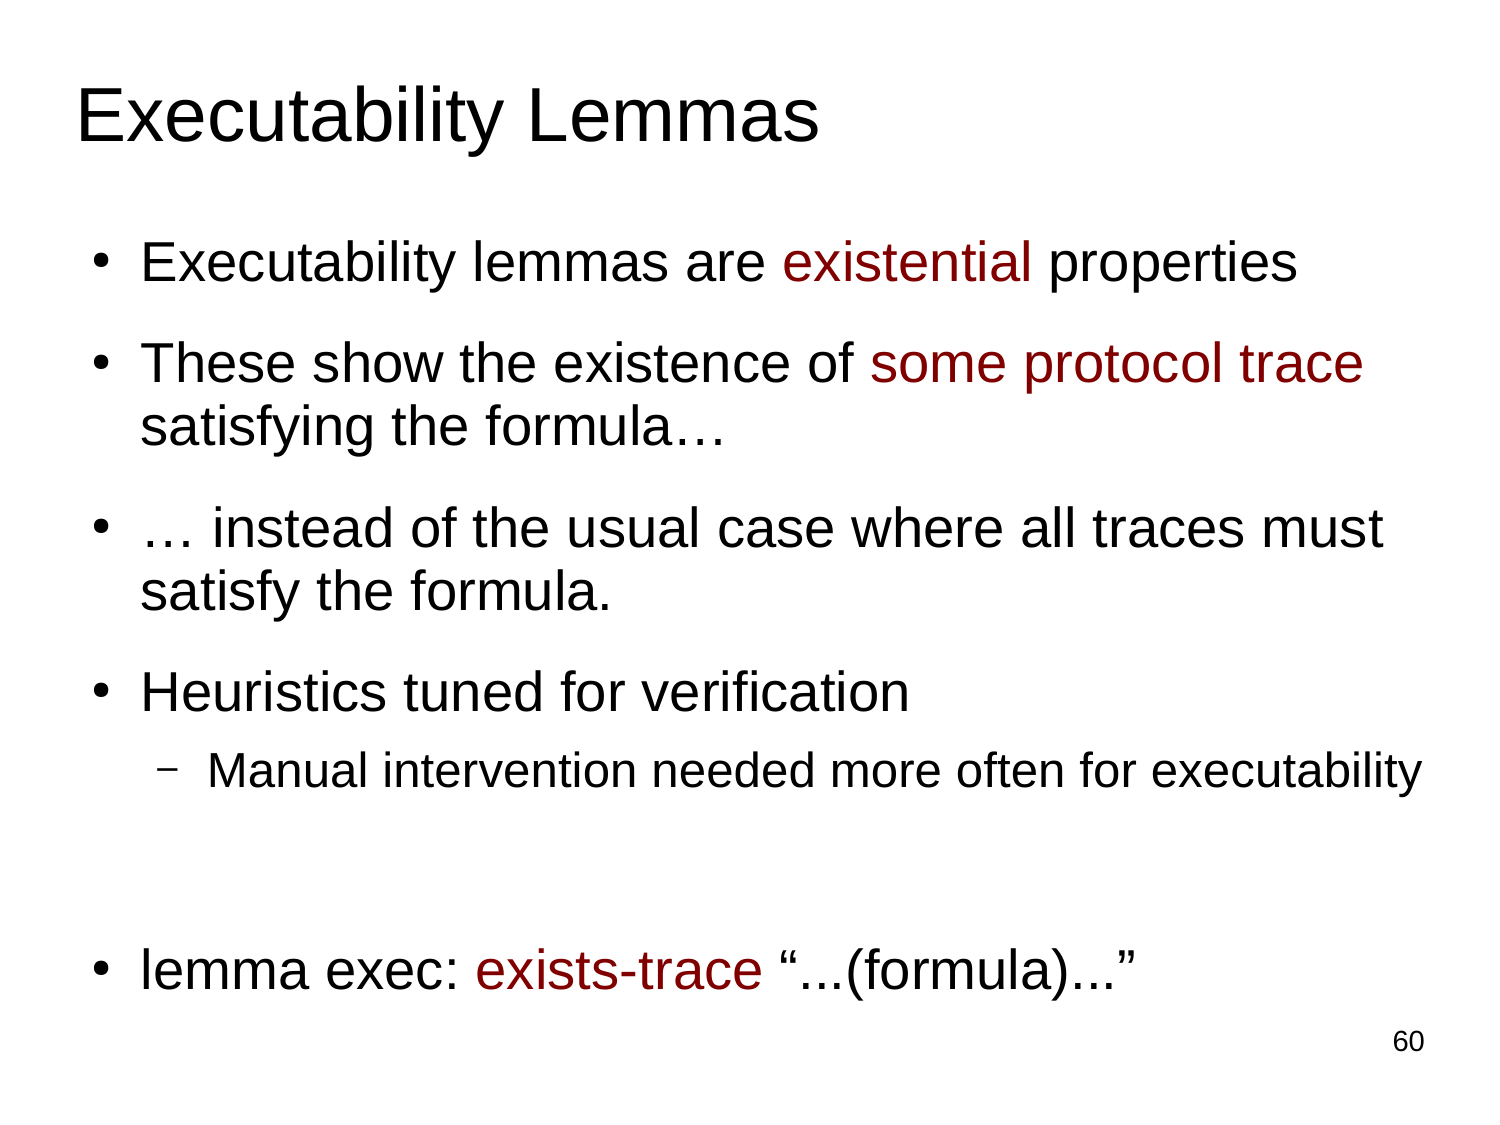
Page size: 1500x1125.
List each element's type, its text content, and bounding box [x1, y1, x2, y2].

list Executability lemmas are existential properties These show the existence of some protocol trace satisfying the formula… … instead of the usual case where all traces must satisfy the formula. Heuristics tuned for verification Manual intervention needed more often for executability lemma exec: exists-trace “...(formula)...” [75, 230, 1425, 1014]
title Executability Lemmas [75, 44, 1425, 185]
